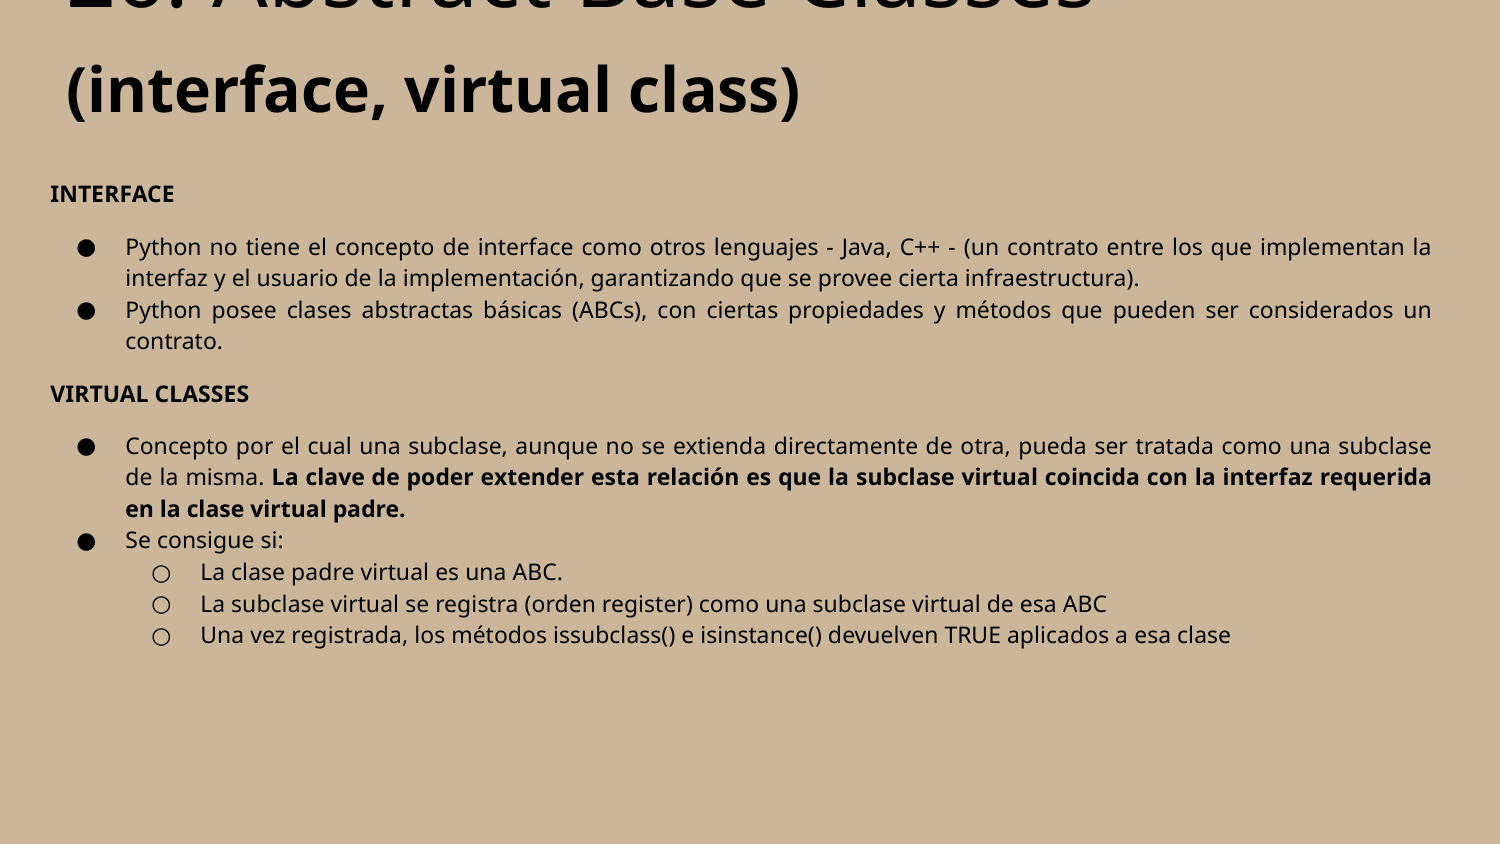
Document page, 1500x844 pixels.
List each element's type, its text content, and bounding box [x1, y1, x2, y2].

title 26. Abstract Base Classes (interface, virtual class) [51, 51, 1449, 131]
text_box INTERFACE Python no tiene el concepto de interface como otros lenguajes - Java, C++ - (un contrato entre los que implementan la interfaz y el usuario de la implementación, garantizando que se provee cierta infraestructura). Python posee clases abstractas básicas (ABCs), con ciertas propiedades y métodos que pueden ser considerados un contrato. VIRTUAL CLASSES Concepto por el cual una subclase, aunque no se extienda directamente de otra, pueda ser tratada como una subclase de la misma. La clave de poder extender esta relación es que la subclase virtual coincida con la interfaz requerida en la clase virtual padre. Se consigue si: La clase padre virtual es una ABC. La subclase virtual se registra (orden register) como una subclase virtual de esa ABC Una vez registrada, los métodos issubclass() e isinstance() devuelven TRUE aplicados a esa clase [35, 131, 1449, 693]
